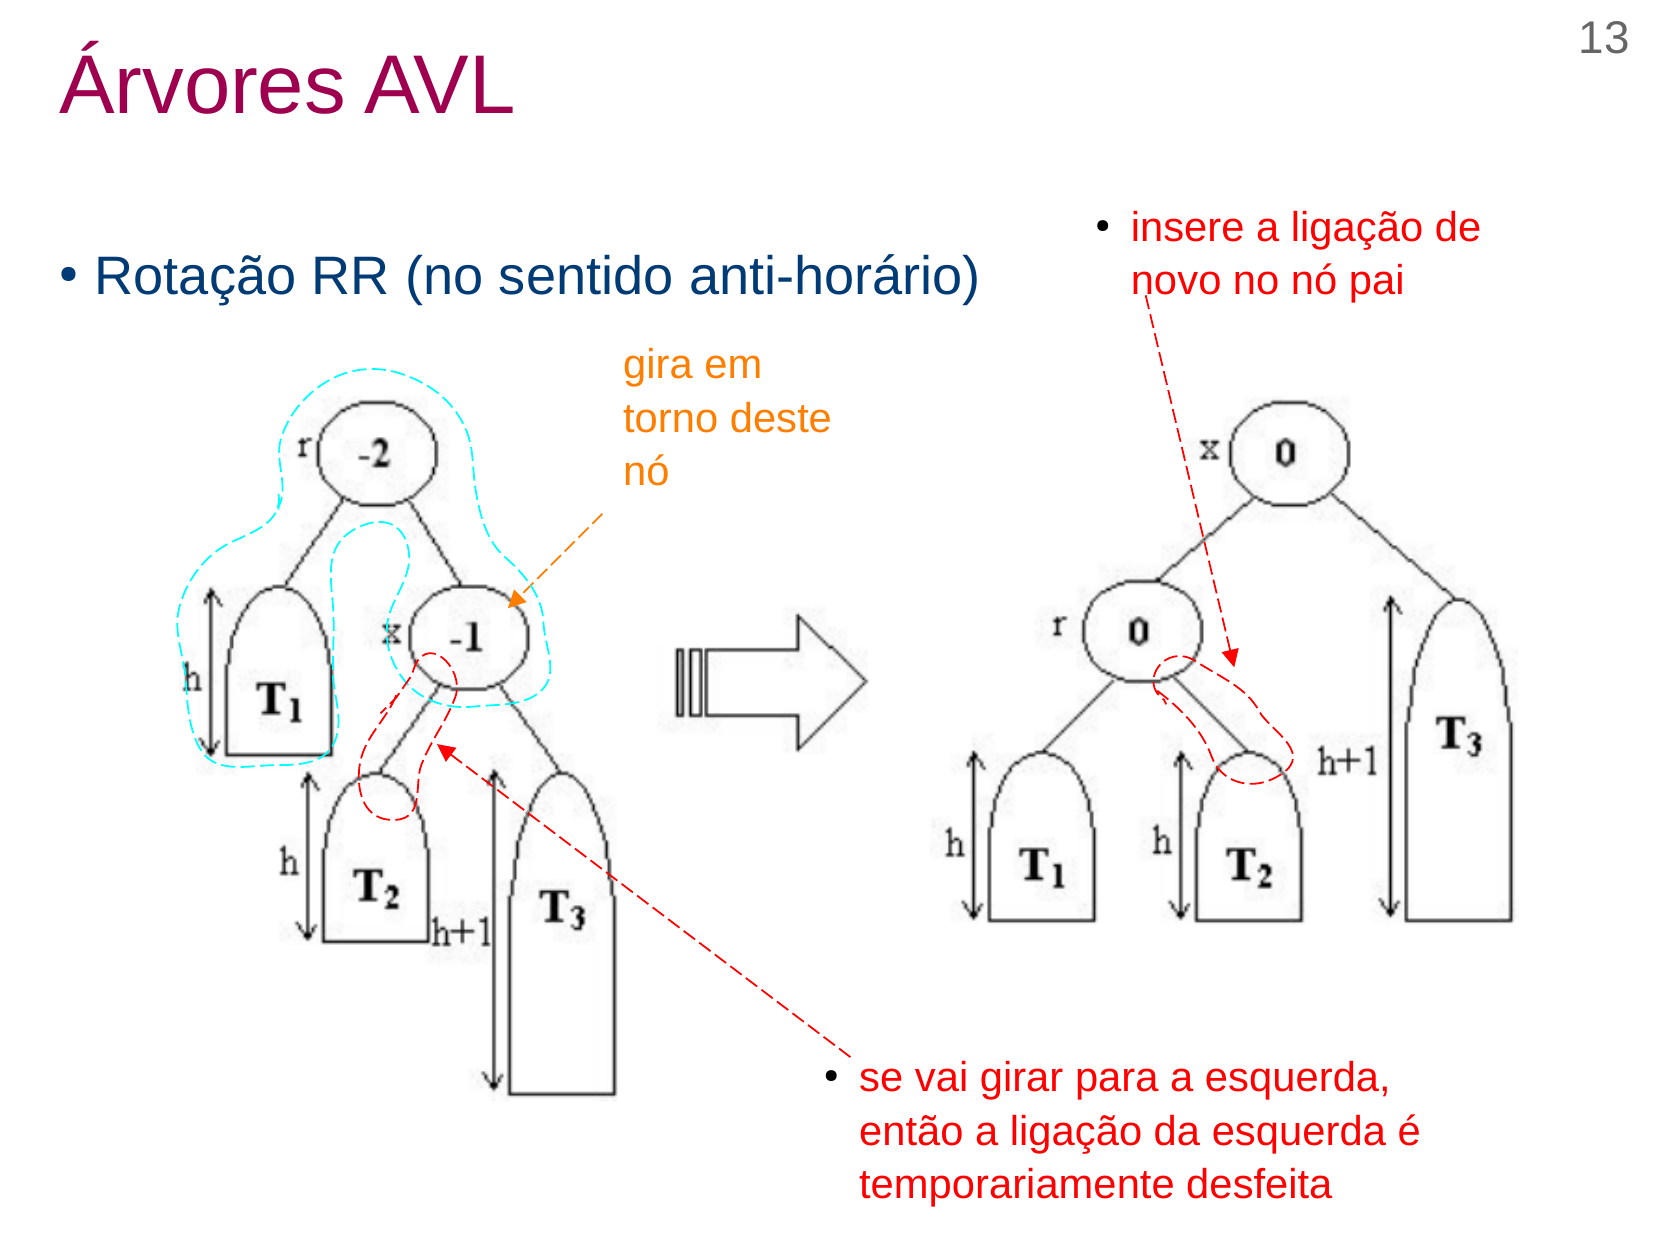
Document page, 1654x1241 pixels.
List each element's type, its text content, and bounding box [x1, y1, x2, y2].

picture [178, 395, 1524, 1111]
text_box se vai girar para a esquerda, então a ligação da esquerda é temporariamente desfeita [809, 1039, 1489, 1215]
title Árvores AVL [59, 29, 1595, 148]
list Rotação RR (no sentido anti-horário) [59, 236, 1595, 1211]
text_box gira em torno deste nó [608, 326, 857, 502]
text_box insere a ligação de novo no nó pai [1080, 188, 1512, 311]
